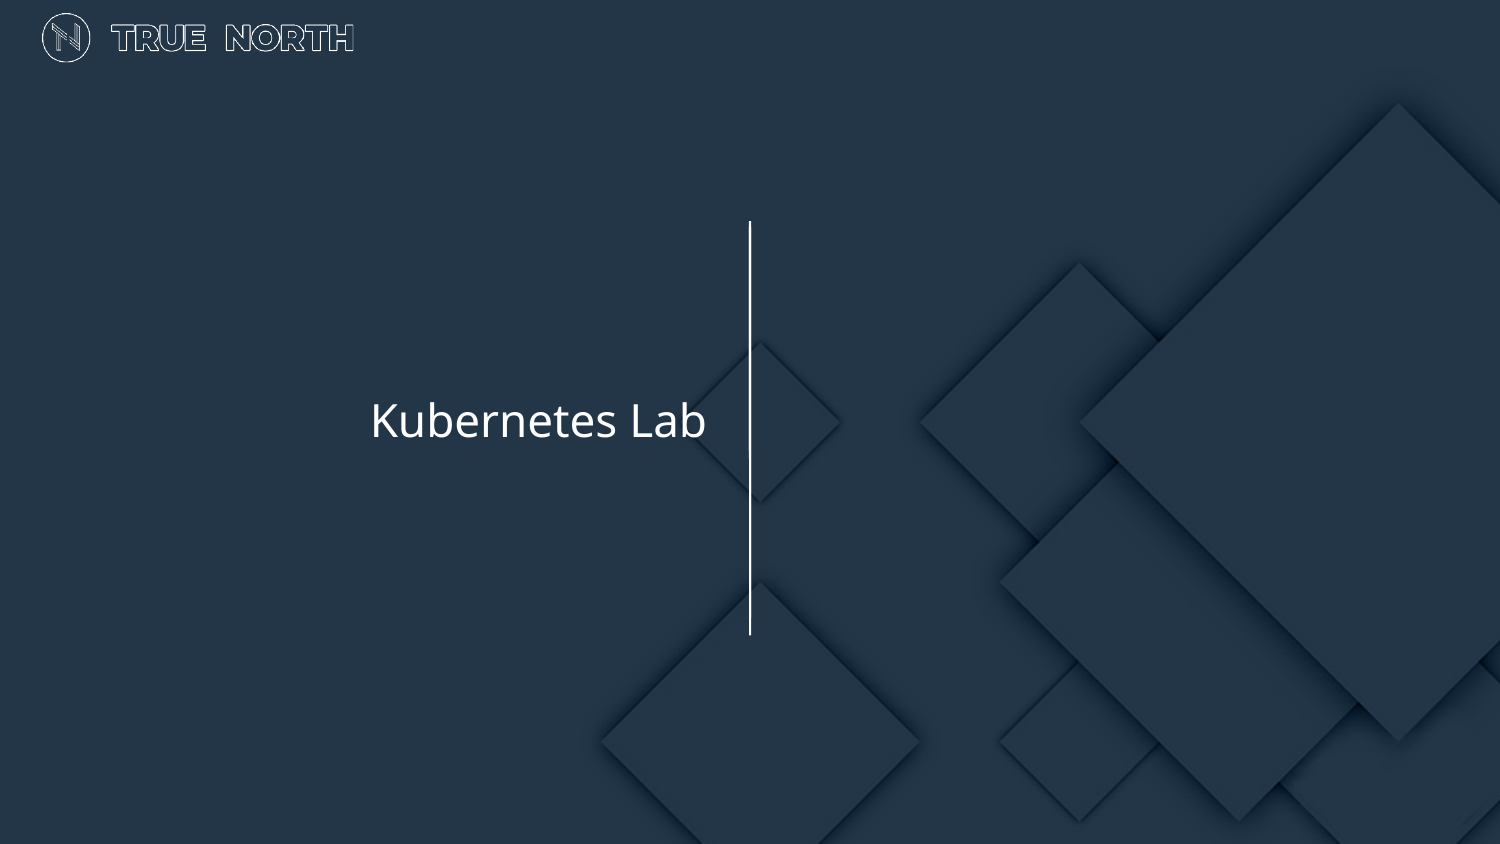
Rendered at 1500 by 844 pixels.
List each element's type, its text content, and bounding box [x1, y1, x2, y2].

picture [0, 0, 1500, 844]
title Kubernetes Lab [41, 398, 708, 447]
